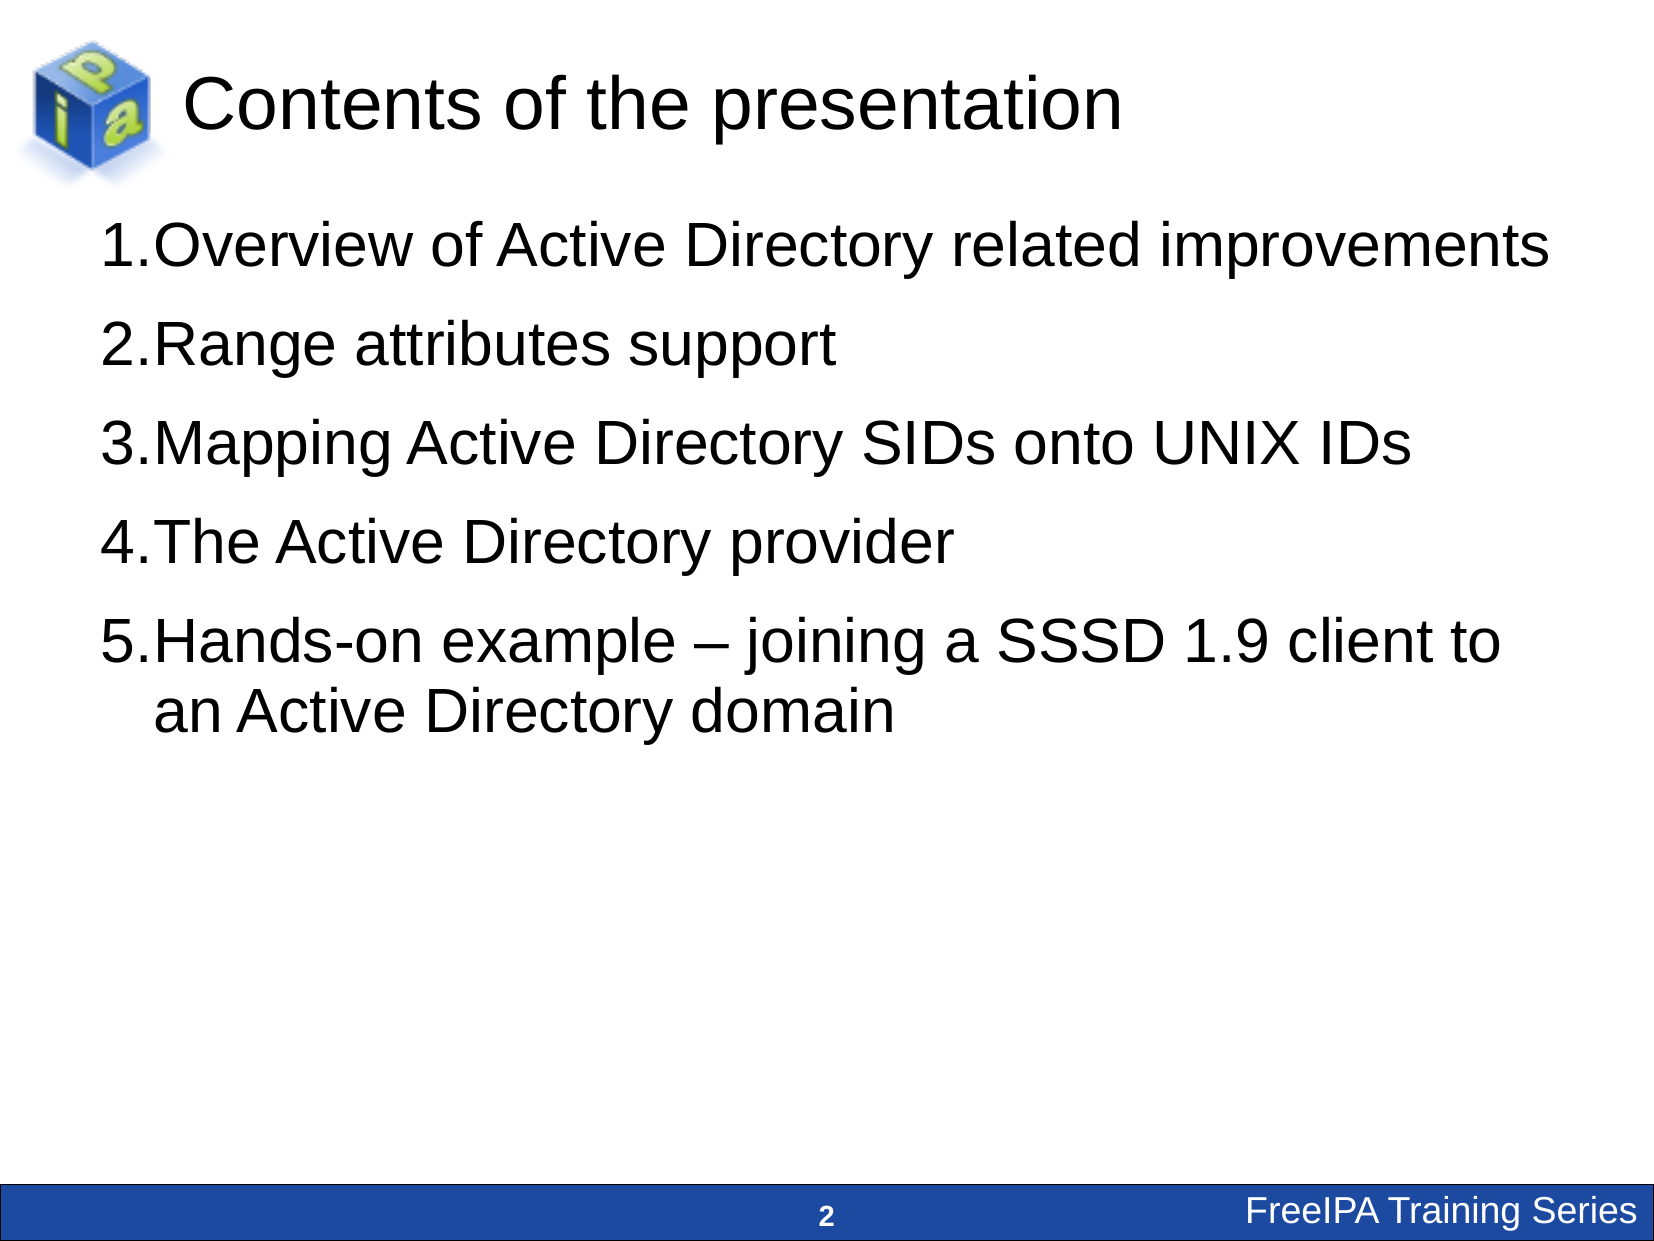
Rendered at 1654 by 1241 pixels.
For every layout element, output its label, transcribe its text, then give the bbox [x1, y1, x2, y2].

list Overview of Active Directory related improvements Range attributes support Mapping Active Directory SIDs onto UNIX IDs The Active Directory provider Hands-on example – joining a SSSD 1.9 client to an Active Directory domain [82, 209, 1571, 930]
title Contents of the presentation [182, 31, 1579, 177]
picture [17, 34, 165, 193]
